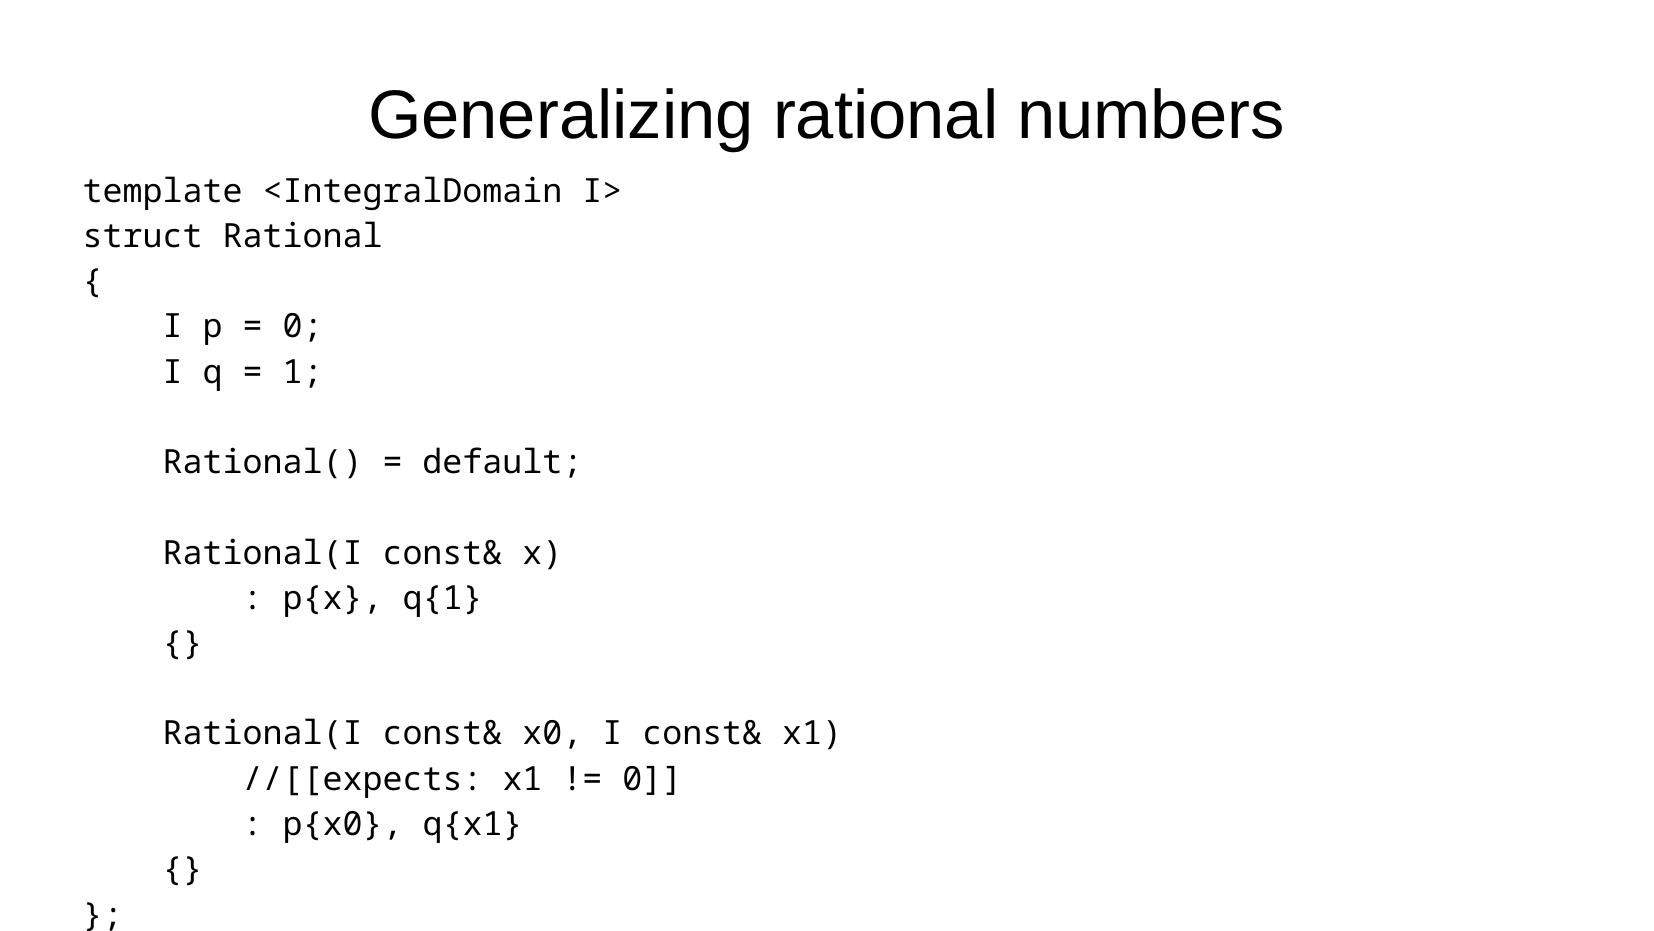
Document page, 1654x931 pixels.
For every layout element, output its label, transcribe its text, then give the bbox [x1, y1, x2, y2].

title Generalizing rational numbers [82, 37, 1571, 193]
subtitle template <IntegralDomain I> struct Rational { I p = 0; I q = 1; Rational() = default; Rational(I const& x) : p{x}, q{1} {} Rational(I const& x0, I const& x1) //[[expects: x1 != 0]] : p{x0}, q{x1} {} }; [82, 193, 1571, 857]
